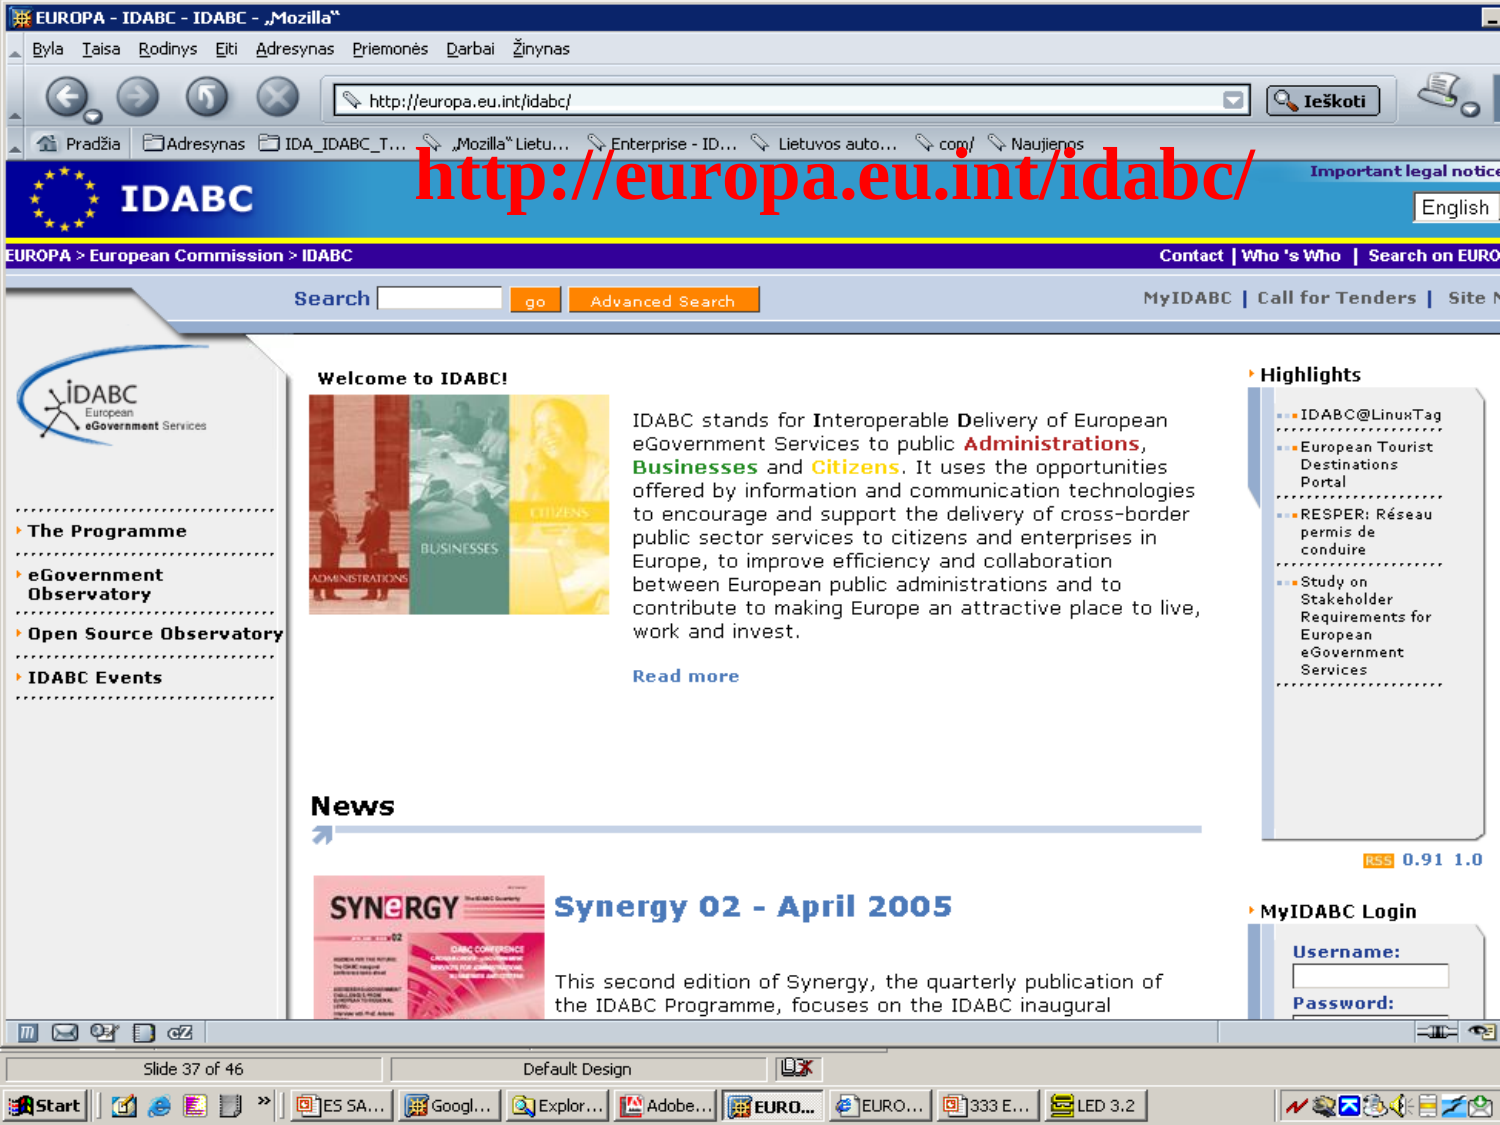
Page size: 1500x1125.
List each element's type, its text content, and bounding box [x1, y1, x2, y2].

picture [0, 0, 1500, 1125]
text_box http://europa.eu.int/idabc/ [399, 125, 1328, 224]
